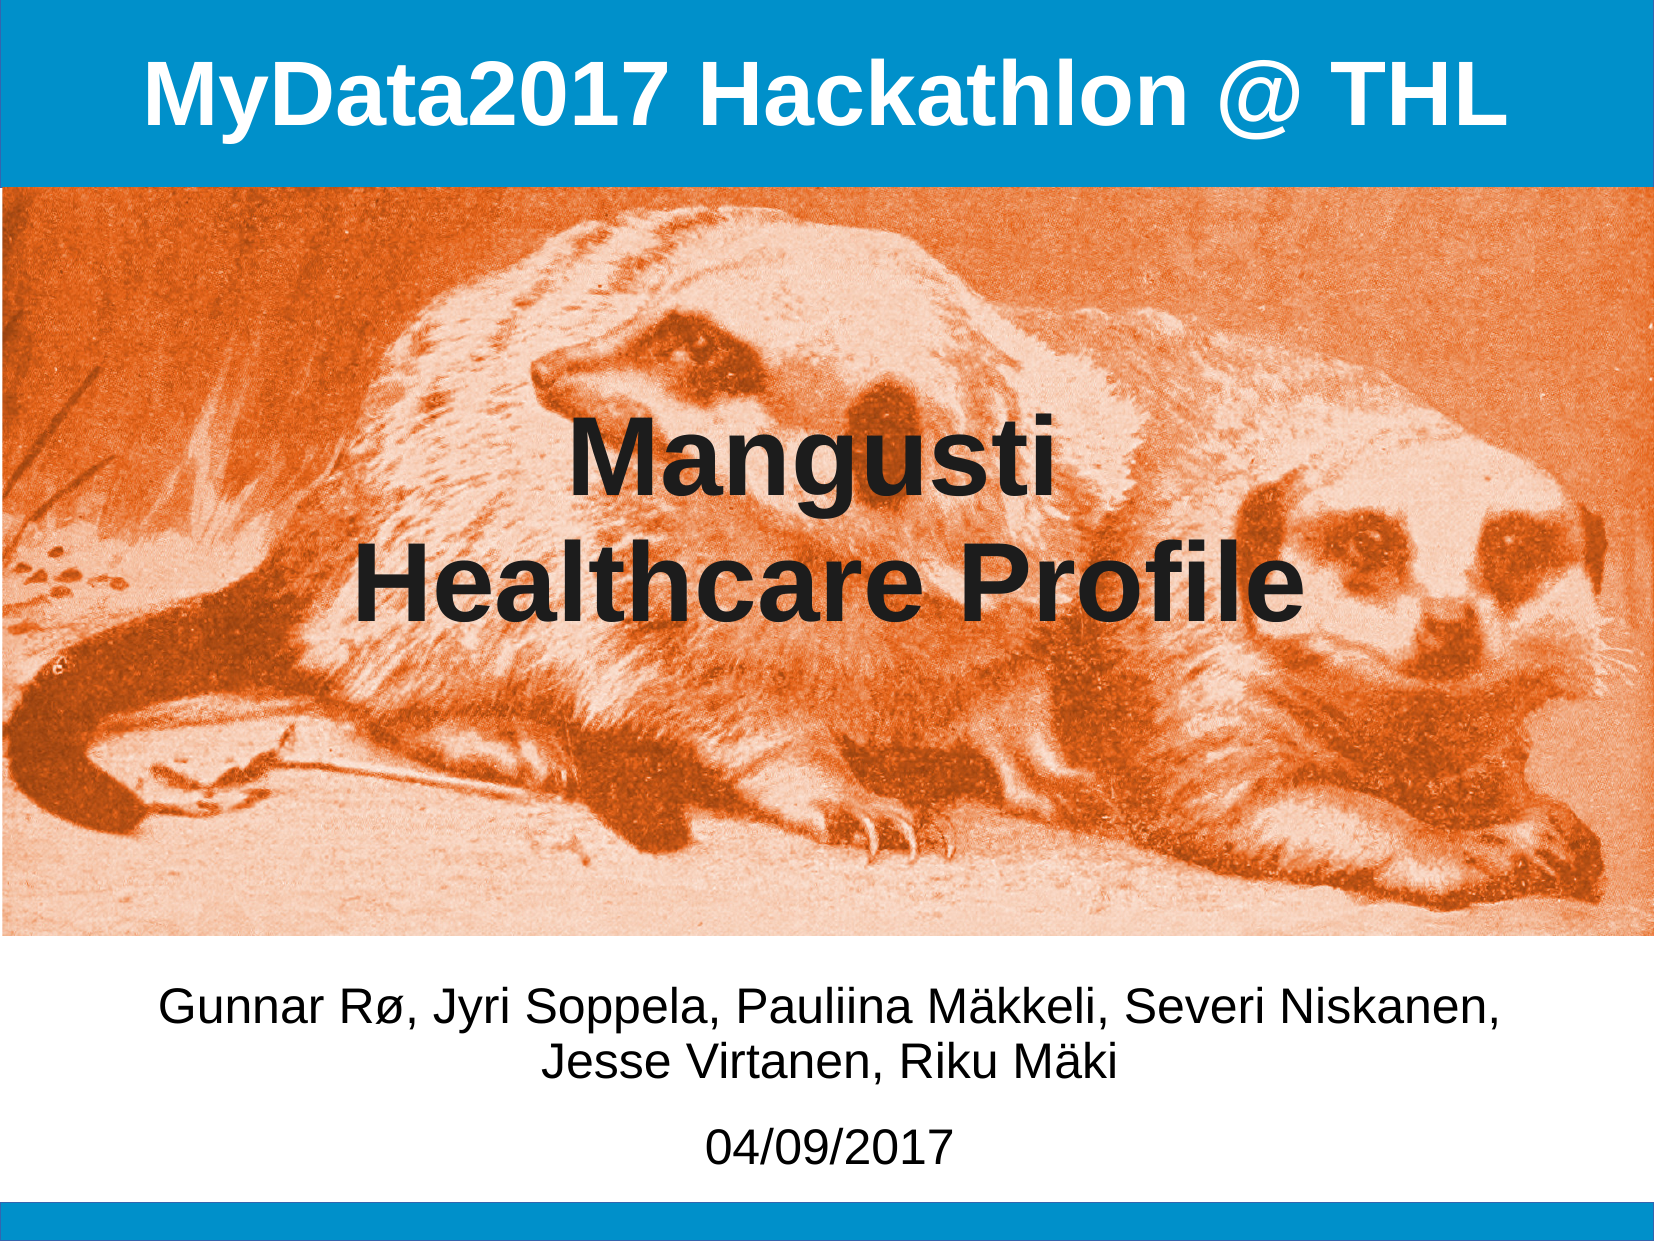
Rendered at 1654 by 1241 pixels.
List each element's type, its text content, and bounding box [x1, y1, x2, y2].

title MyData2017 Hackathlon @ THL [0, 0, 1654, 188]
picture [2, 188, 1654, 936]
list Gunnar Rø, Jyri Soppela, Pauliina Mäkkeli, Severi Niskanen, Jesse Virtanen, Riku Mäki 04/09/2017 [85, 936, 1574, 1178]
